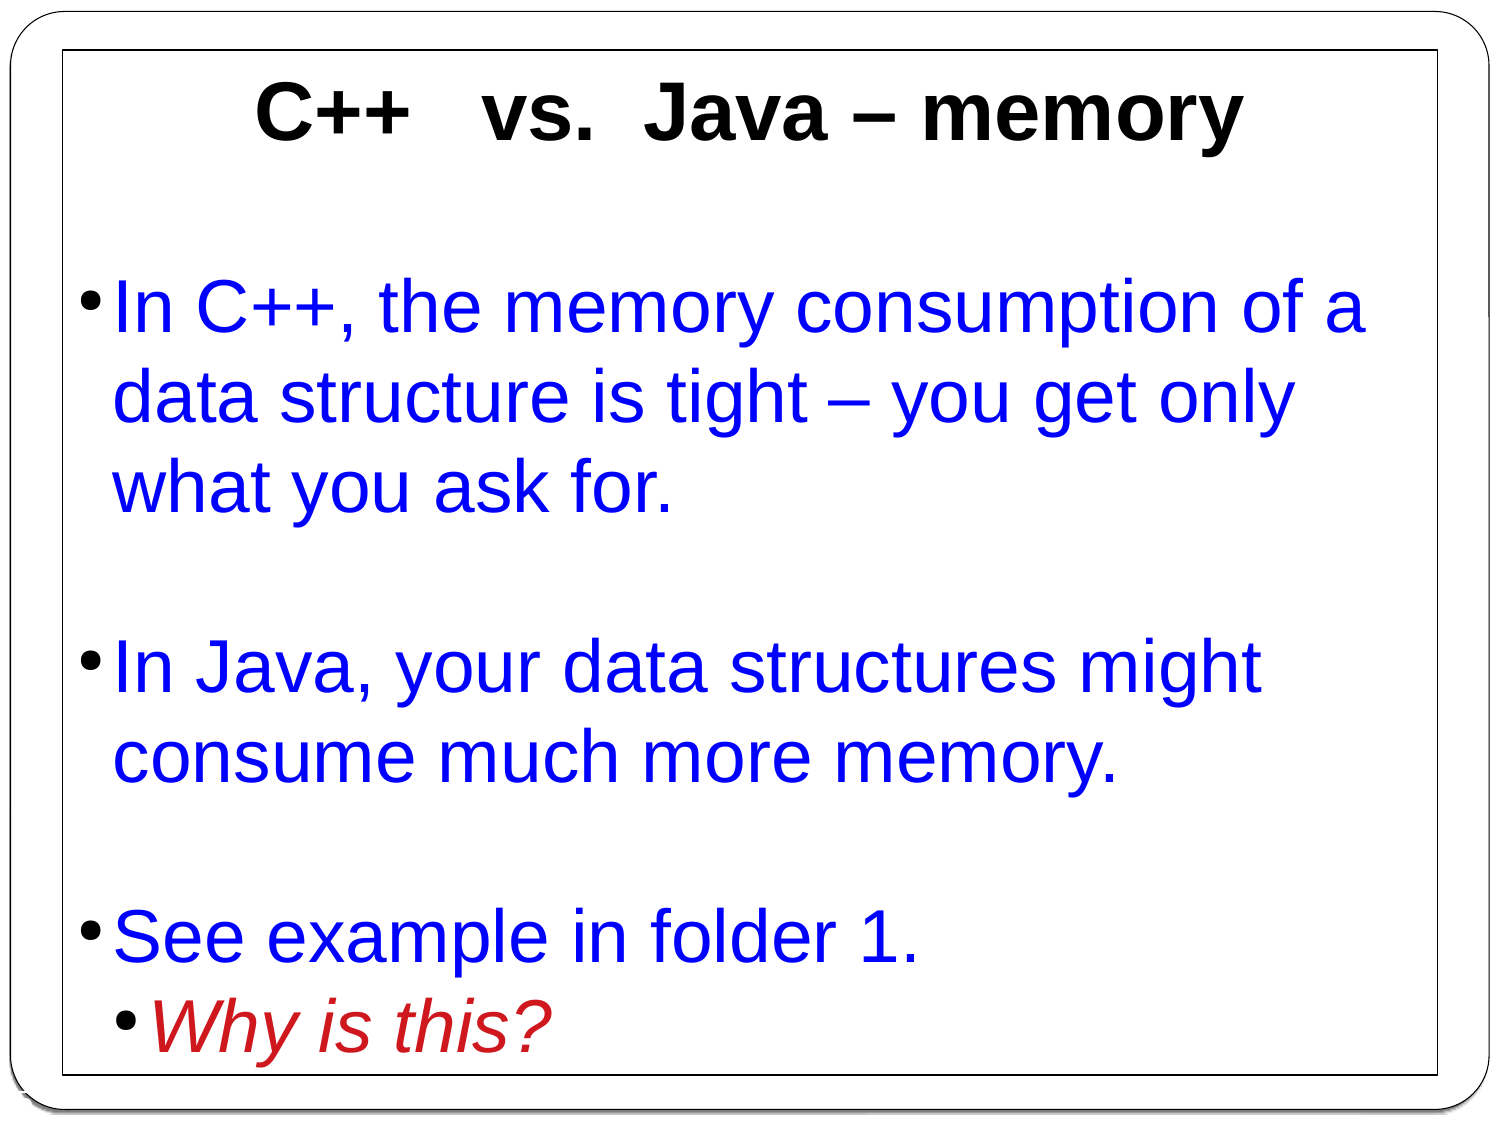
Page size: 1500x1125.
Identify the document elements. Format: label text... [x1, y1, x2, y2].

text_box C++ vs. Java – memory In C++, the memory consumption of a data structure is tight – you get only what you ask for. In Java, your data structures might consume much more memory. See example in folder 1. Why is this? [62, 50, 1438, 1075]
slide_number <number> [0, 1074, 50, 1125]
